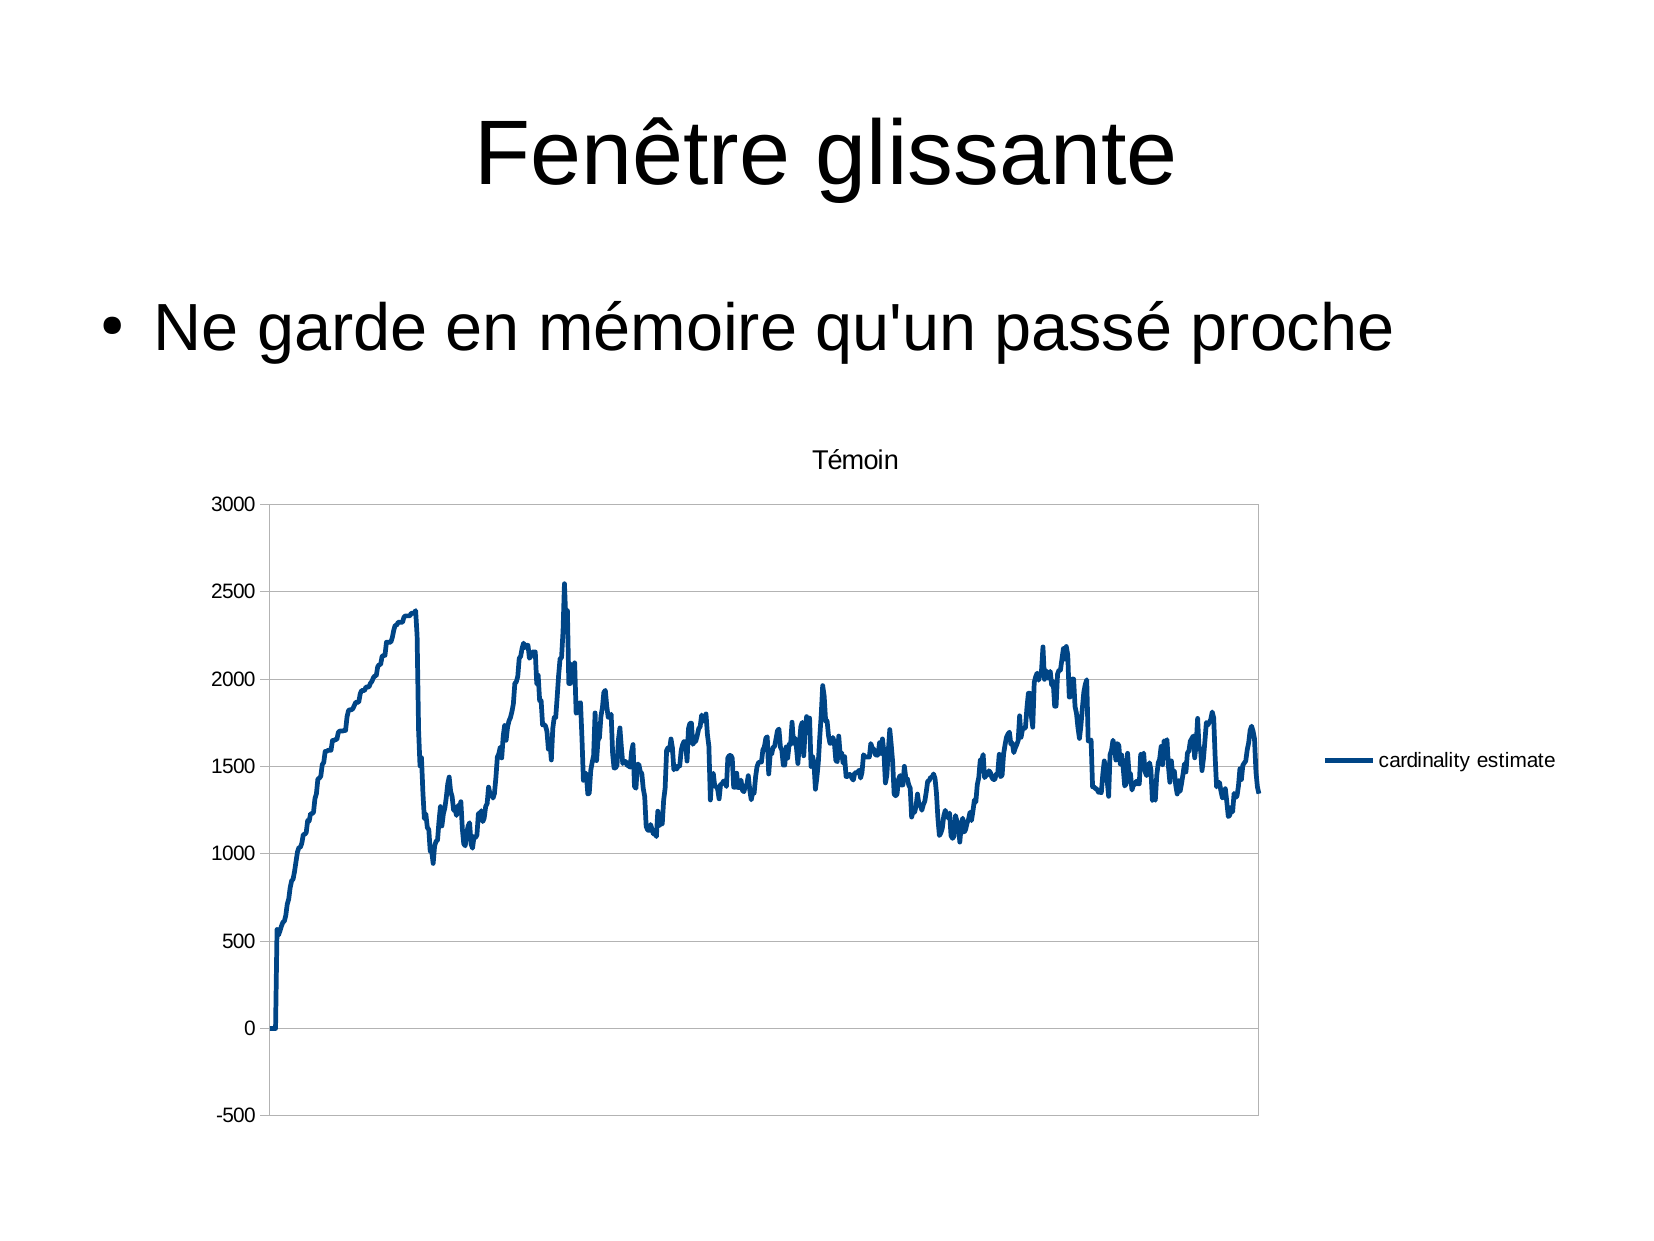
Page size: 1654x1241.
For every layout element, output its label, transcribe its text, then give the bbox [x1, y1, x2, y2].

list Ne garde en mémoire qu'un passé proche [82, 290, 1538, 1010]
chart [105, 414, 1606, 1186]
title Fenêtre glissante [82, 49, 1571, 257]
